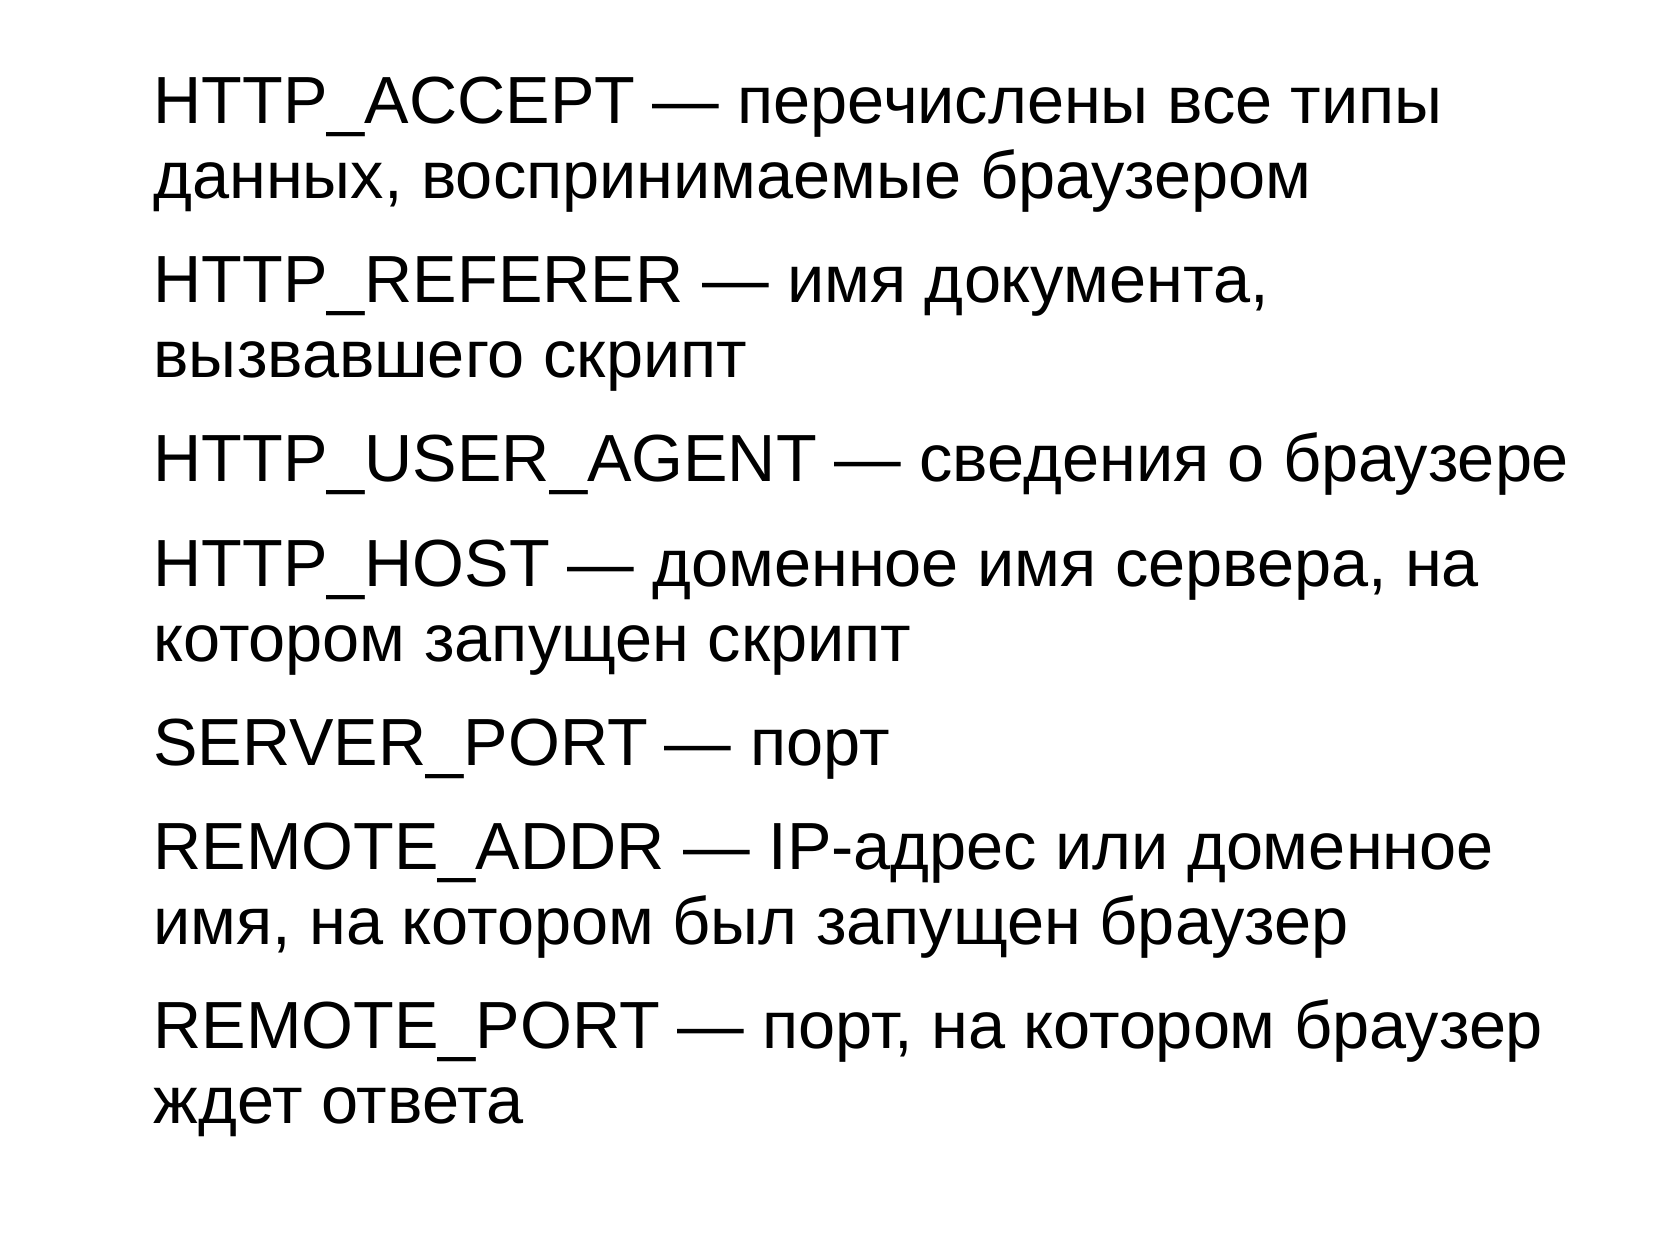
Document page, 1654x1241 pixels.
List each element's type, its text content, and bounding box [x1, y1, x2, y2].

list HTTP_ACCEPT — перечислены все типы данных, воспринимаемые браузером HTTP_REFERER — имя документа, вызвавшего скрипт HTTP_USER_AGENT — сведения о браузере HTTP_HOST — доменное имя сервера, на котором запущен скрипт SERVER_PORT — порт REMOTE_ADDR — IP-адрес или доменное имя, на котором был запущен браузер REMOTE_PORT — порт, на котором браузер ждет ответа [82, 63, 1571, 1155]
